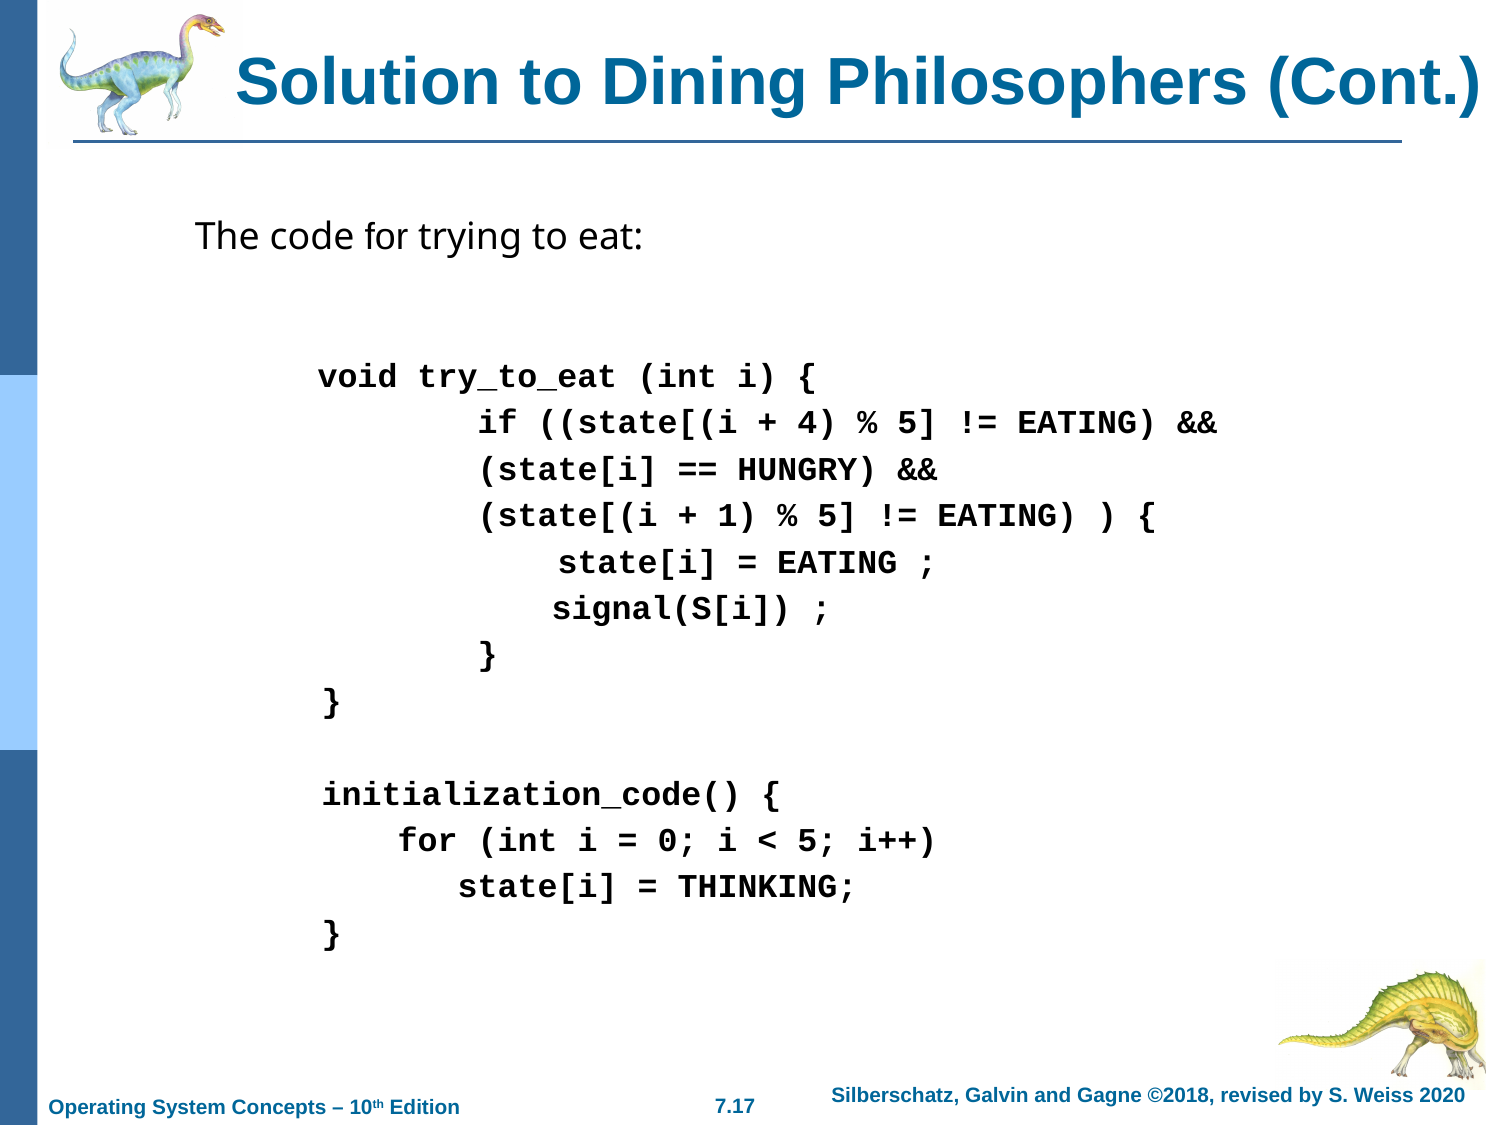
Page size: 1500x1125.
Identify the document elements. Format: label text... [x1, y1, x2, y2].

text_box The code for trying to eat: [180, 210, 1321, 315]
picture [46, 0, 243, 149]
title Solution to Dining Philosophers (Cont.) [210, 20, 1500, 125]
picture [1148, 1087, 1156, 1092]
list void try_to_eat (int i) { if ((state[(i + 4) % 5] != EATING) && (state[i] == HUNGRY) && (state[(i + 1) % 5] != EATING) ) { state[i] = EATING ; signal(S[i]) ; } } initialization_code() { for (int i = 0; i < 5; i++) state[i] = THINKING; } [246, 299, 1366, 986]
picture [1275, 959, 1486, 1090]
